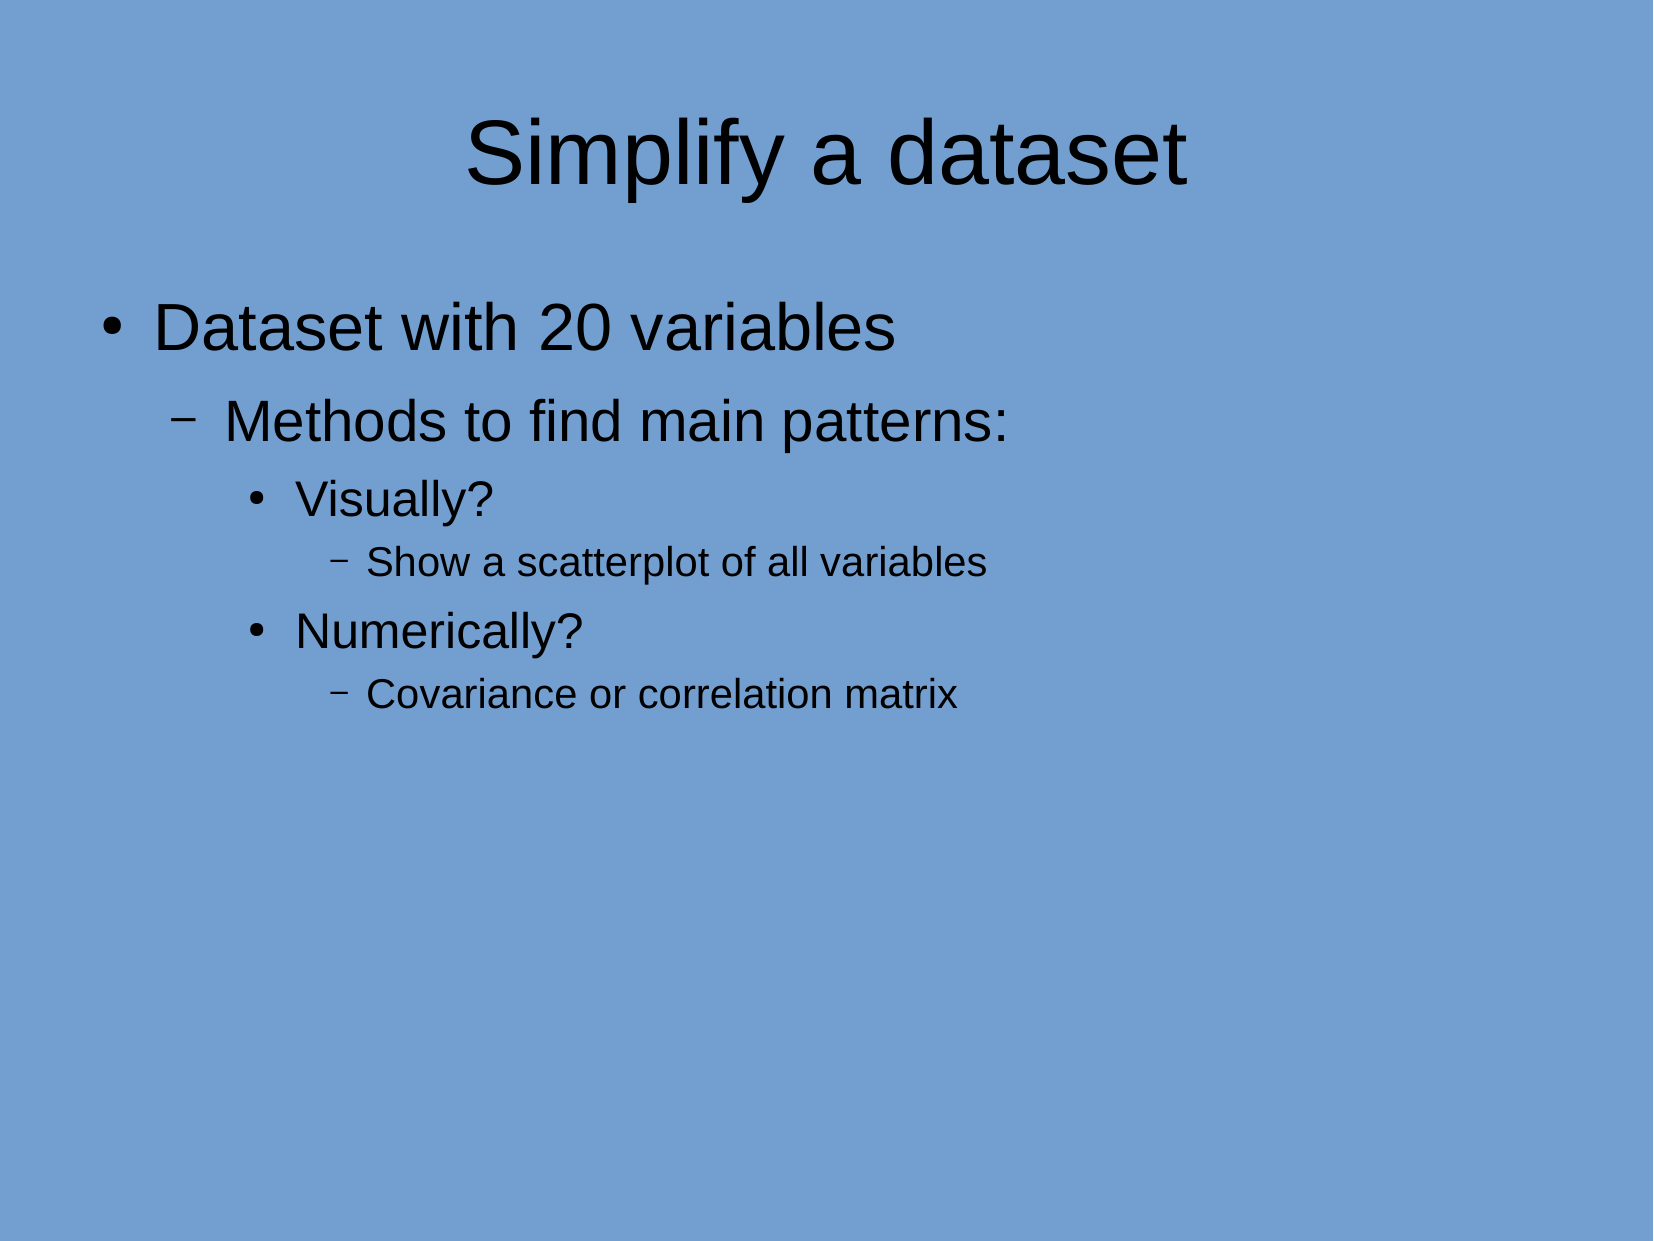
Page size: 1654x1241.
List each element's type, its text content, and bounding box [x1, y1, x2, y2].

title Simplify a dataset [82, 49, 1571, 257]
list Dataset with 20 variables Methods to find main patterns: Visually? Show a scatterplot of all variables Numerically? Covariance or correlation matrix [82, 290, 1571, 1010]
